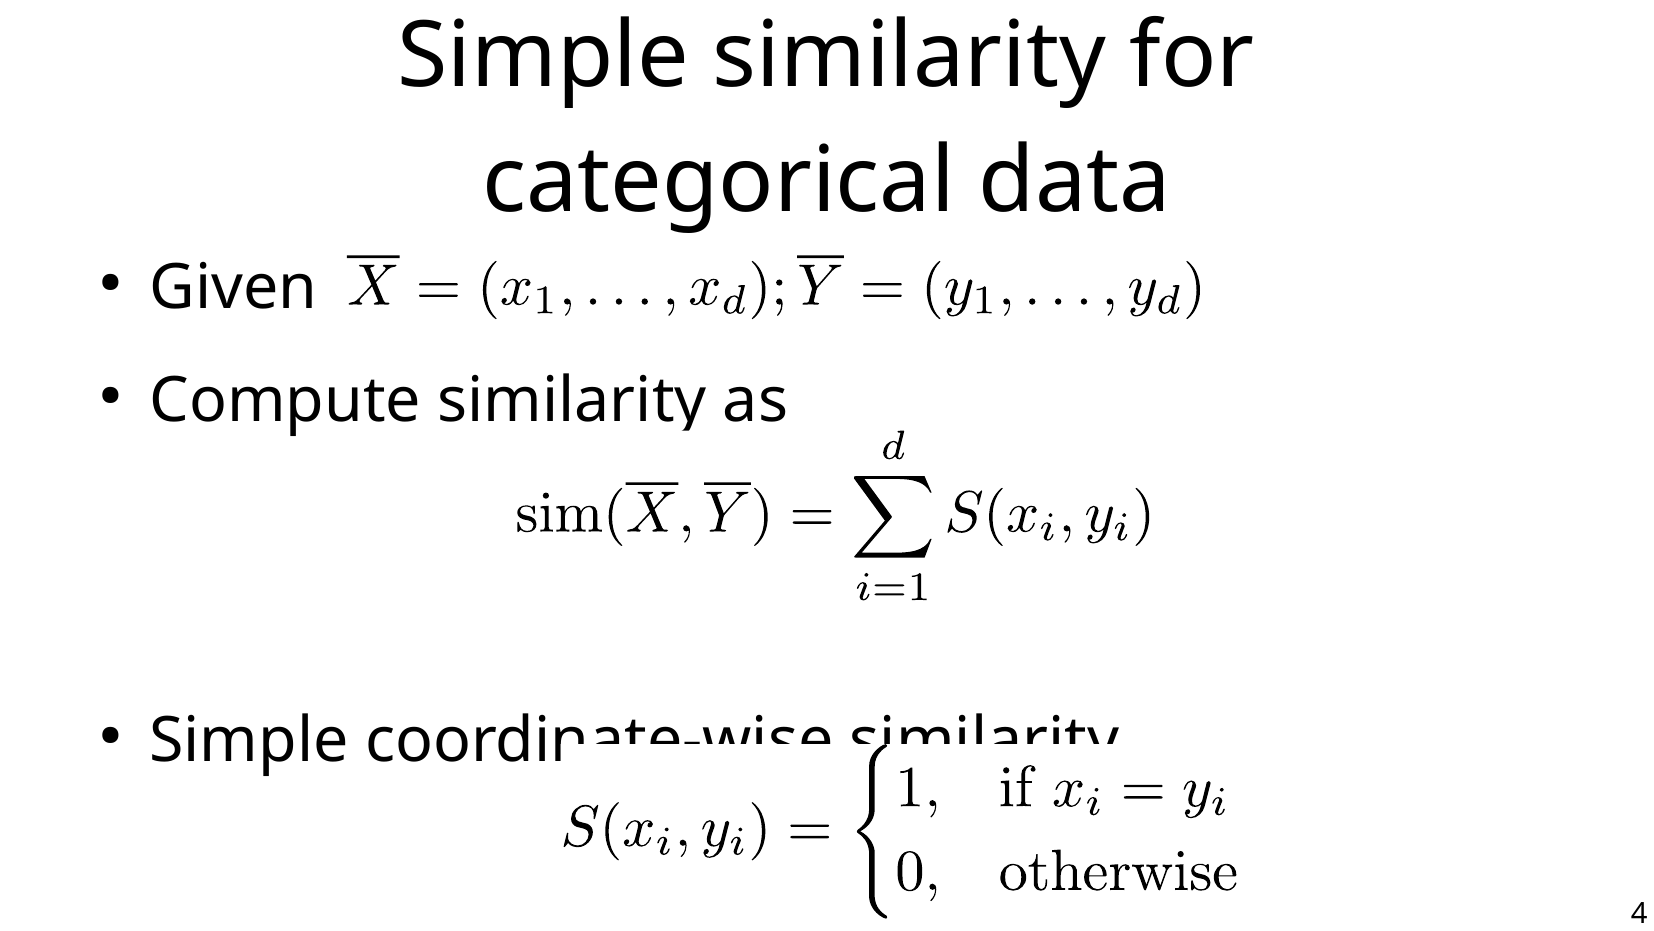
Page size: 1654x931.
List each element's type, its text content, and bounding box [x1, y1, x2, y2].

text_box [346, 255, 1206, 320]
list Given Compute similarity as Simple coordinate-wise similarity [82, 241, 1571, 781]
text_box [560, 744, 1239, 919]
title Simple similarity for categorical data [82, 1, 1571, 226]
text_box [515, 430, 1156, 601]
